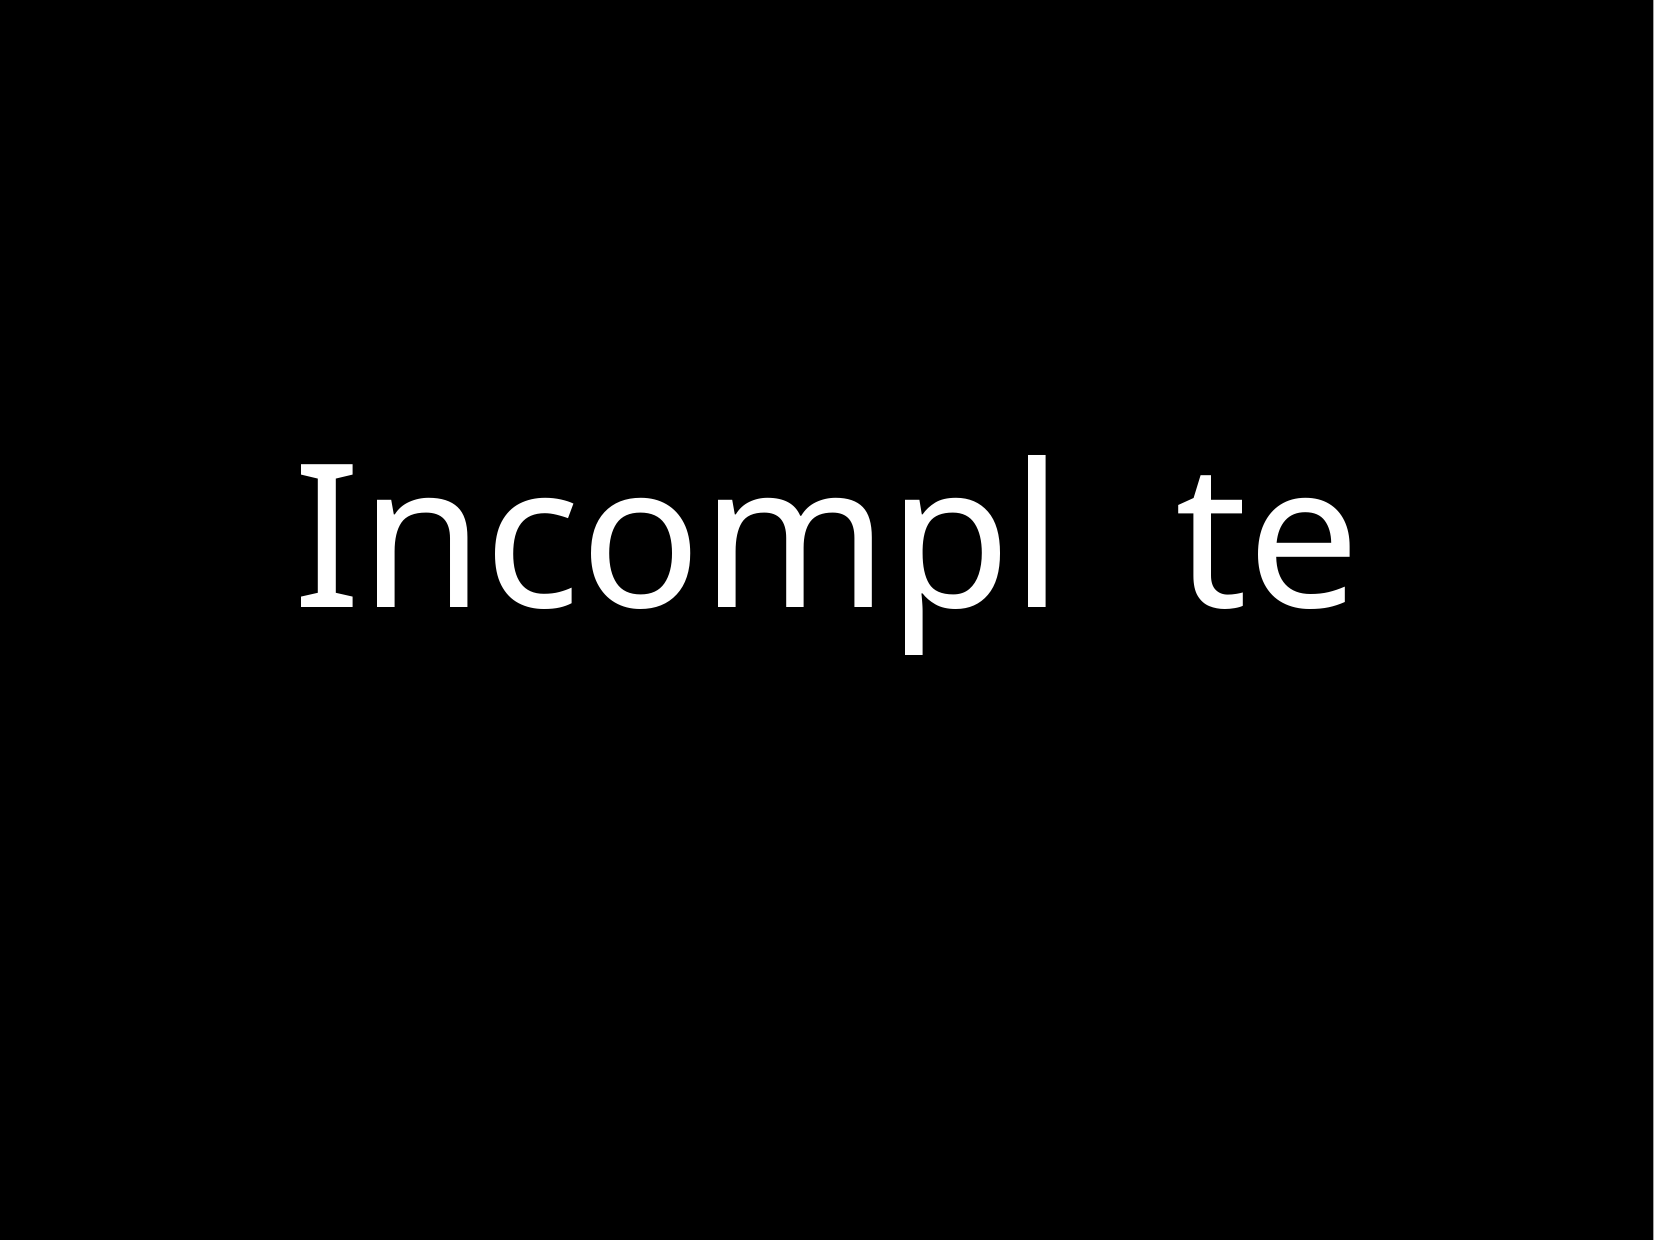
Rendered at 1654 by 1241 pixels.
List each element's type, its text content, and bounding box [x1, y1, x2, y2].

subtitle Incomplete [82, 49, 1571, 1010]
